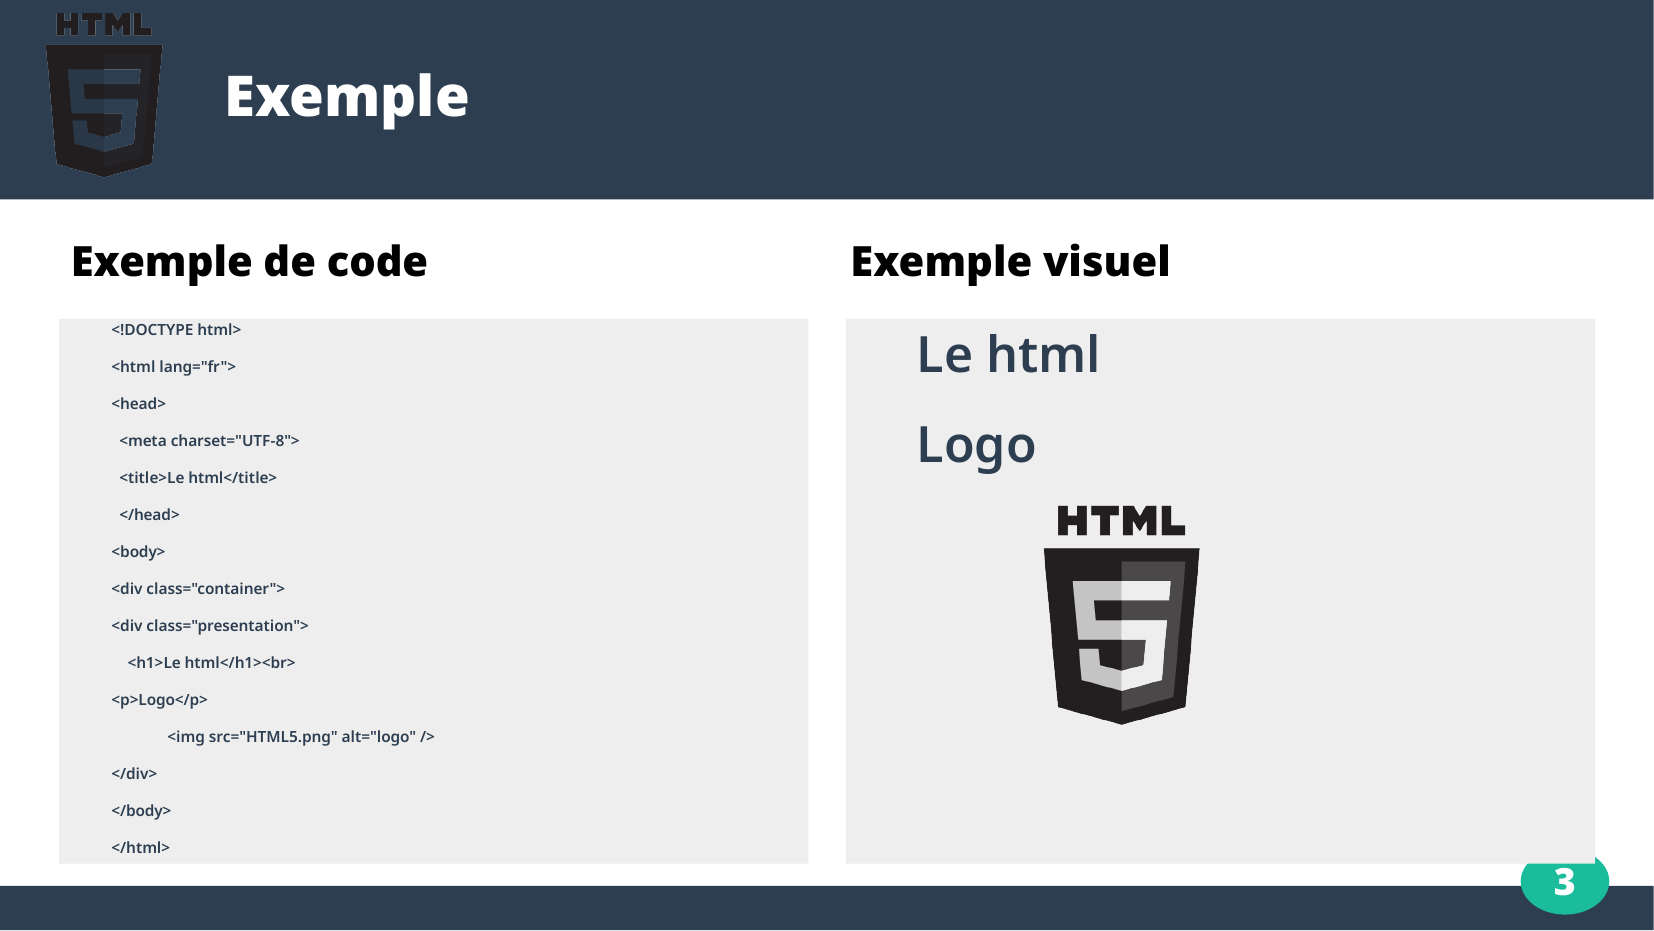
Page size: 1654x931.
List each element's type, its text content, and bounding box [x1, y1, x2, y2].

title Exemple visuel [850, 200, 1583, 319]
list <!DOCTYPE html> <html lang="fr"> <head> <meta charset="UTF-8"> <title>Le html</title> </head> <body> <div class="container"> <div class="presentation"> <h1>Le html</h1><br> <p>Logo</p> <img src="HTML5.png" alt="logo" /> </div> </body> </html> [59, 318, 809, 864]
title Exemple [224, 35, 1524, 154]
list Le html Logo [845, 318, 1596, 864]
picture [1002, 496, 1241, 735]
title Exemple de code [70, 200, 792, 319]
picture [15, 6, 193, 184]
